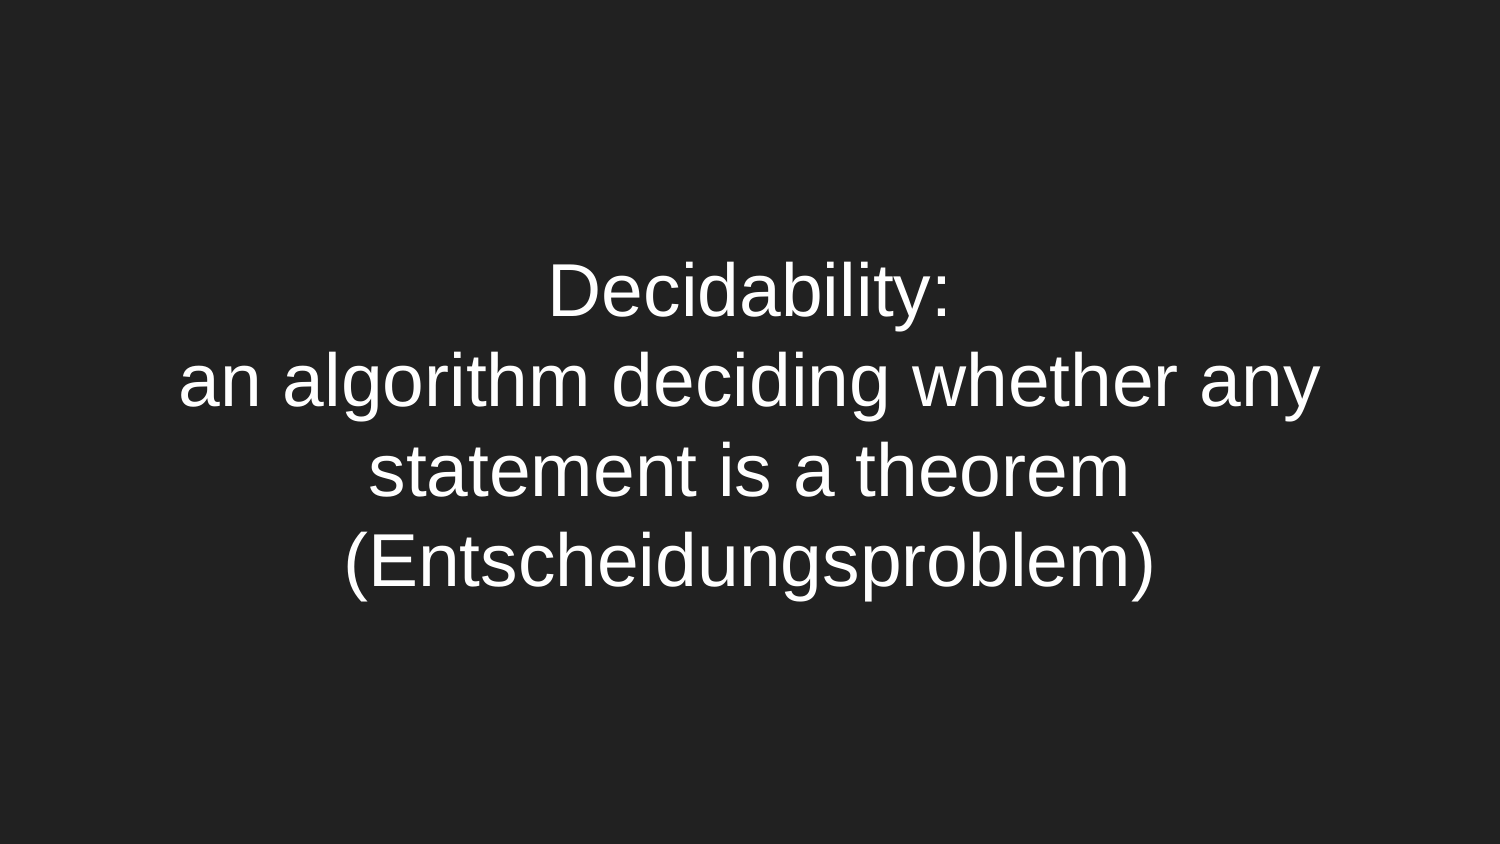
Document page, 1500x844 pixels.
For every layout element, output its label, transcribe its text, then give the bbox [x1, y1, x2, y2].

title Decidability: an algorithm deciding whether any statement is a theorem (Entscheidungsproblem) [51, 352, 1449, 491]
